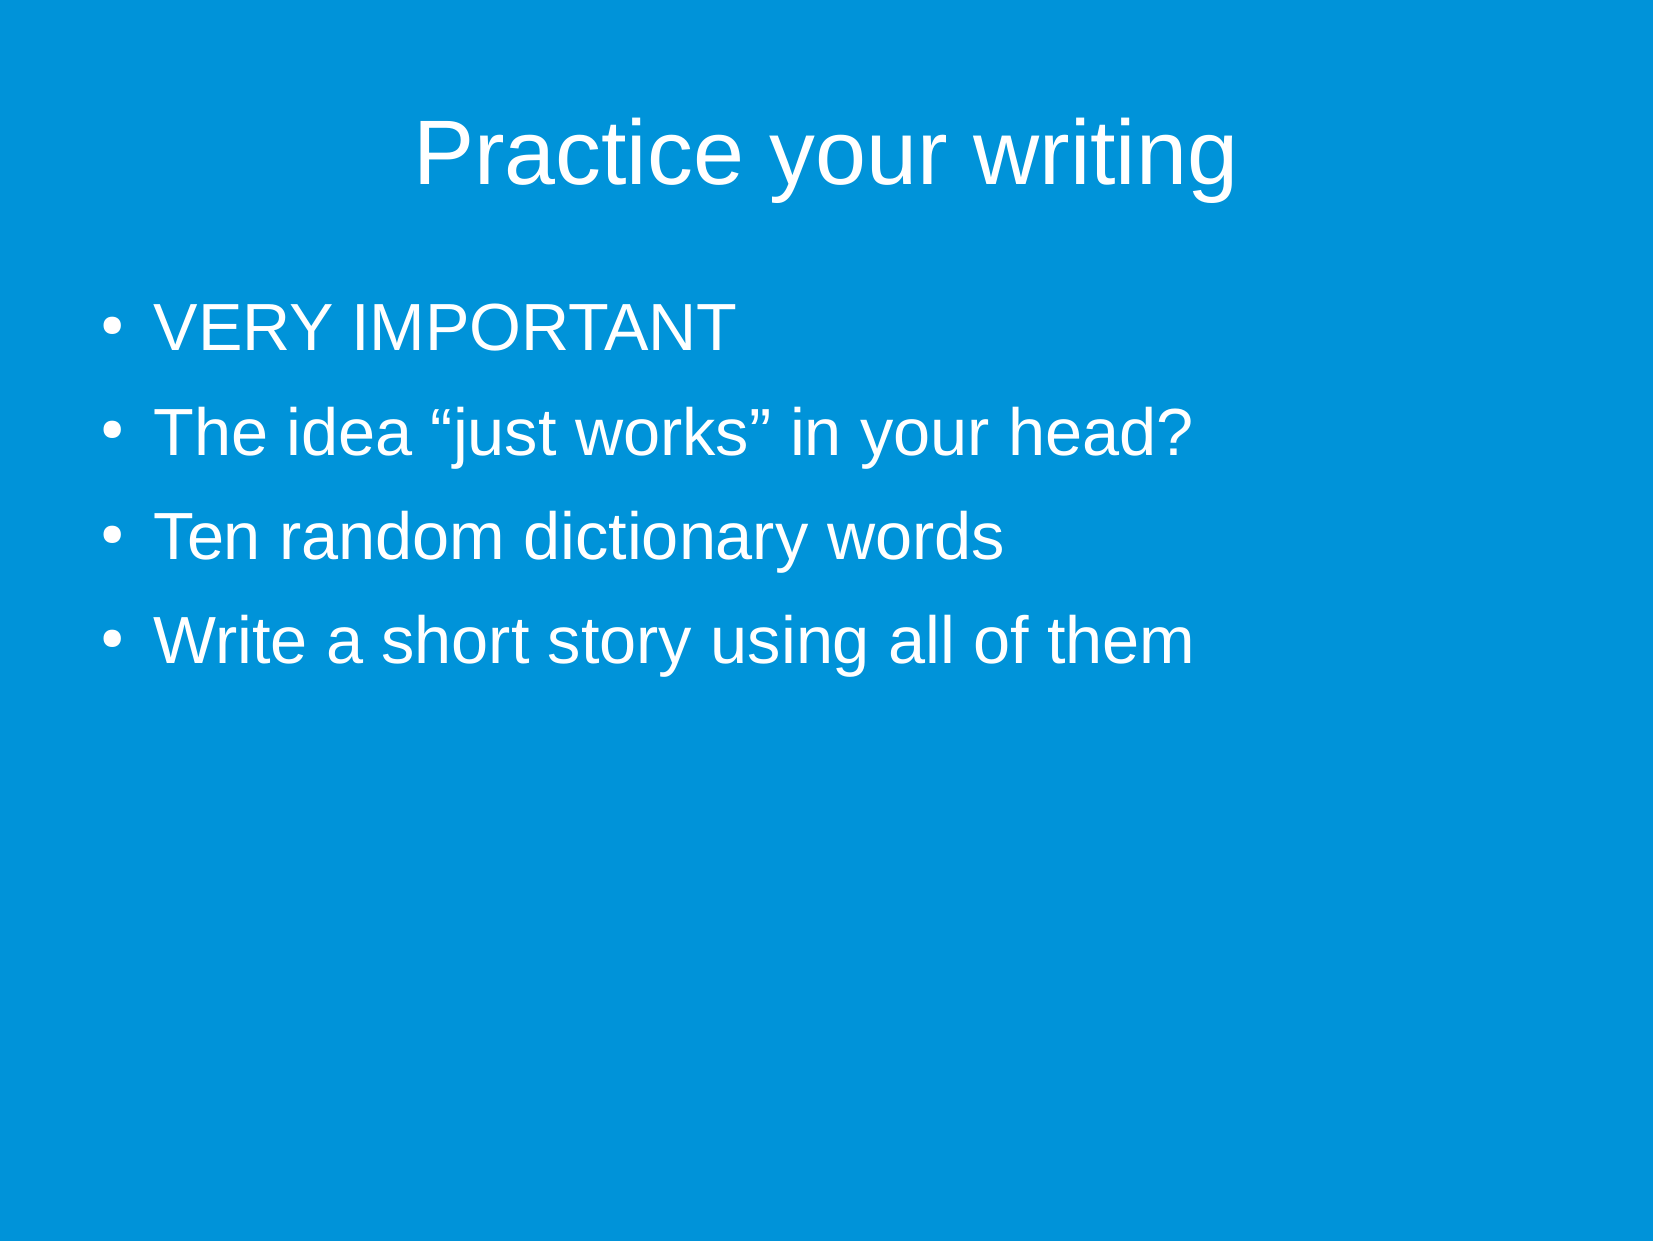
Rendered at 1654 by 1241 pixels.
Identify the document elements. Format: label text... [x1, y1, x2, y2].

title Practice your writing [82, 49, 1571, 257]
list VERY IMPORTANT The idea “just works” in your head? Ten random dictionary words Write a short story using all of them [82, 290, 1571, 1010]
